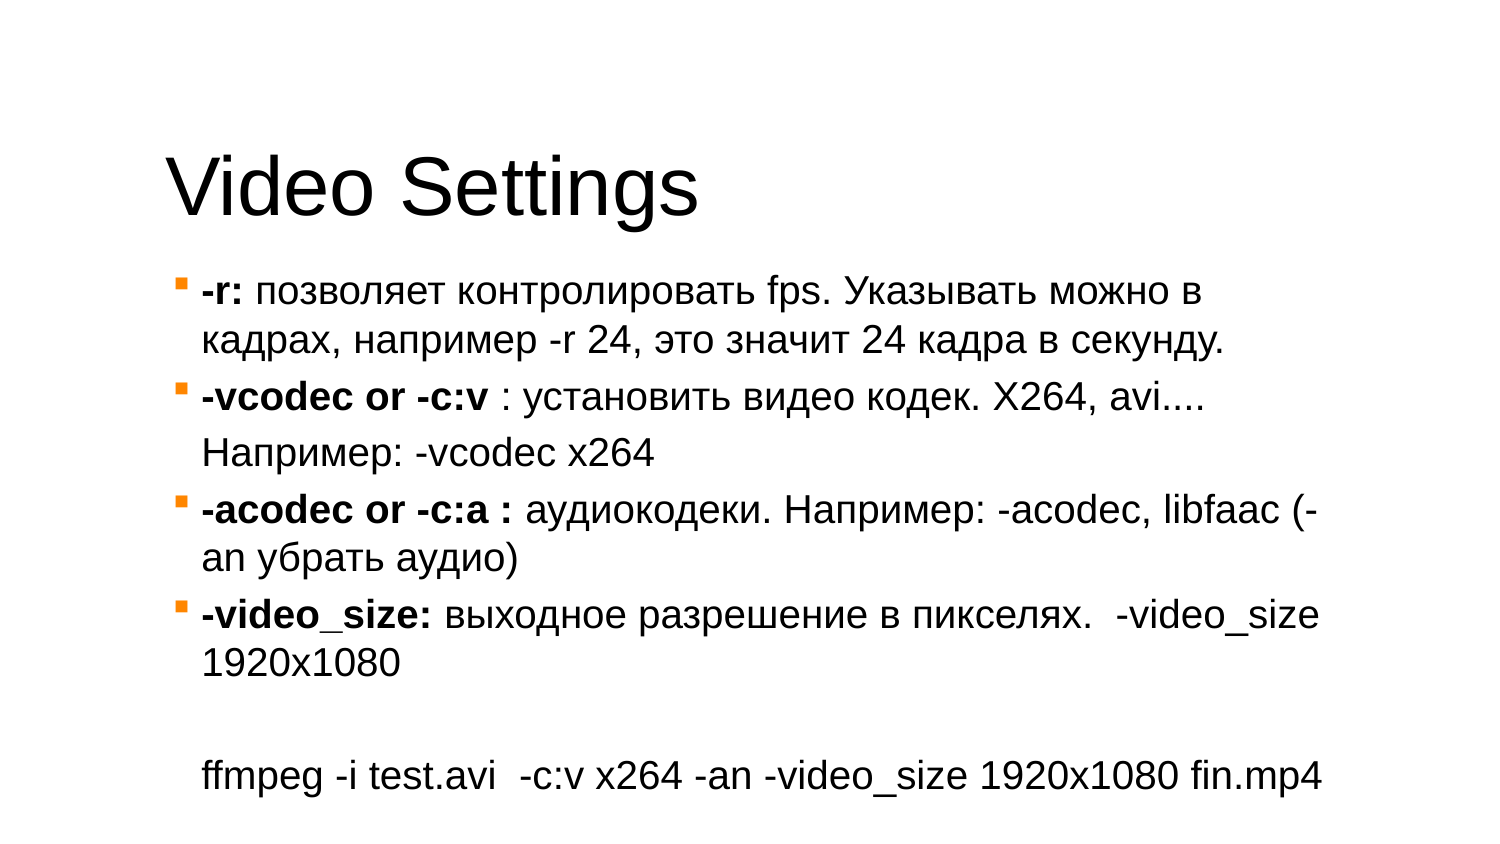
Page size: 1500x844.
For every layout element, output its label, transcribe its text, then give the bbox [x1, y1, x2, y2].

title Video Settings [150, 50, 1350, 240]
list -r: позволяет контролировать fps. Указывать можно в кадрах, например -r 24, это значит 24 кадра в секунду. -vcodec or -c:v : установить видео кодек. X264, avi.... Например: -vcodec x264 -acodec or -c:a : аудиокодеки. Например: -acodec, libfaac (-an убрать аудио) -video_size: выходное разрешение в пикселях. -video_size 1920x1080 ffmpeg -i test.avi -c:v x264 -an -video_size 1920x1080 fin.mp4 [150, 256, 1350, 838]
